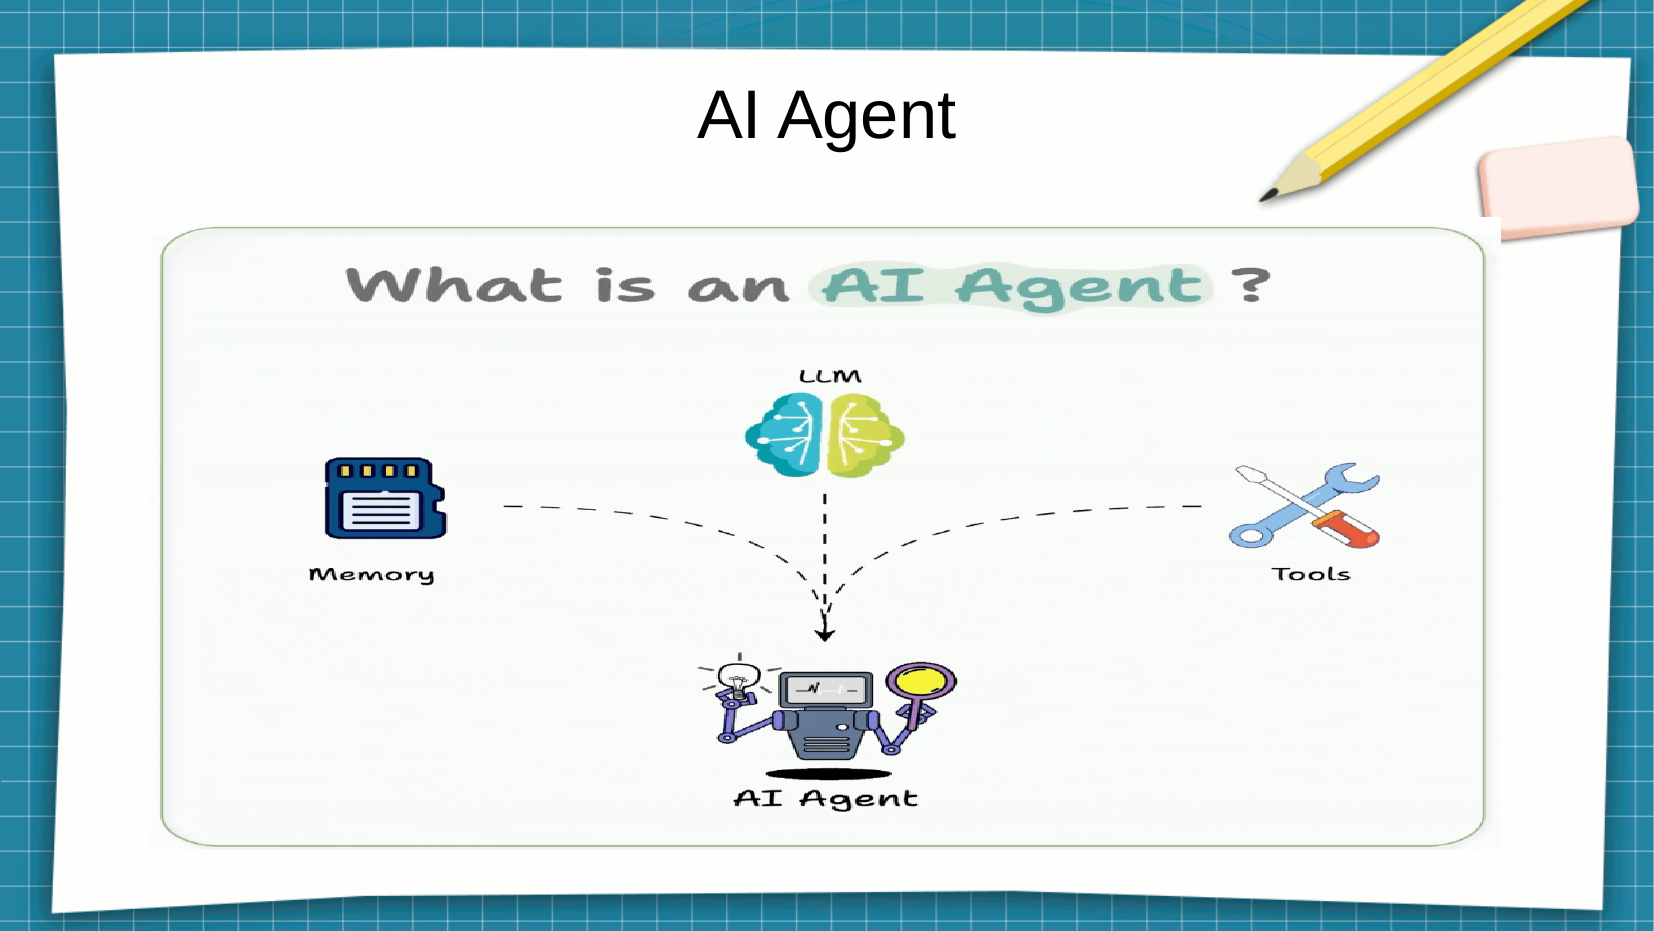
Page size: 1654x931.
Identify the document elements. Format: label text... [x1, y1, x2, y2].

picture [0, 0, 1654, 931]
title AI Agent [82, 37, 1571, 193]
